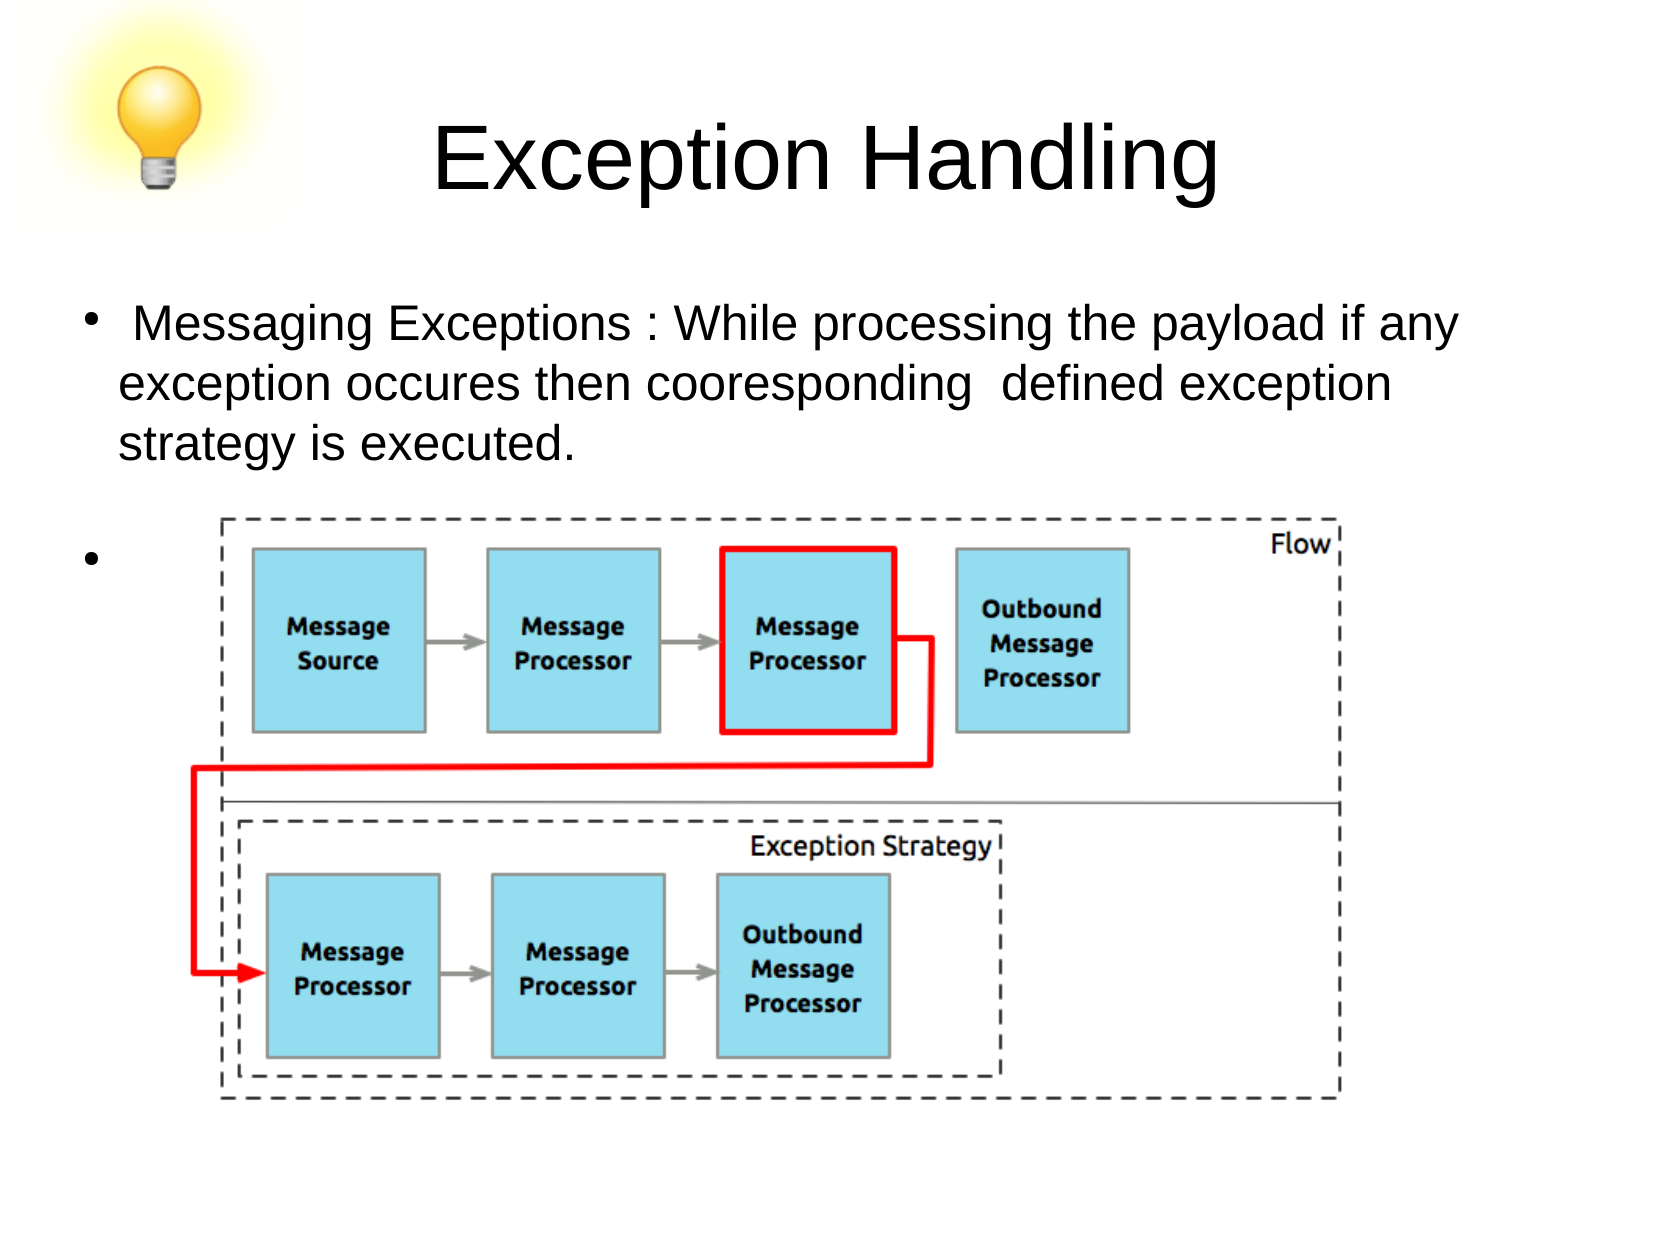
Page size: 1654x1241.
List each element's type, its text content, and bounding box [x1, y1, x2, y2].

text_box Exception Handling [82, 49, 1571, 257]
picture [7, 0, 307, 237]
text_box Messaging Exceptions : While processing the payload if any exception occures then cooresponding defined exception strategy is executed. [82, 290, 1571, 1010]
picture [177, 507, 1351, 1111]
